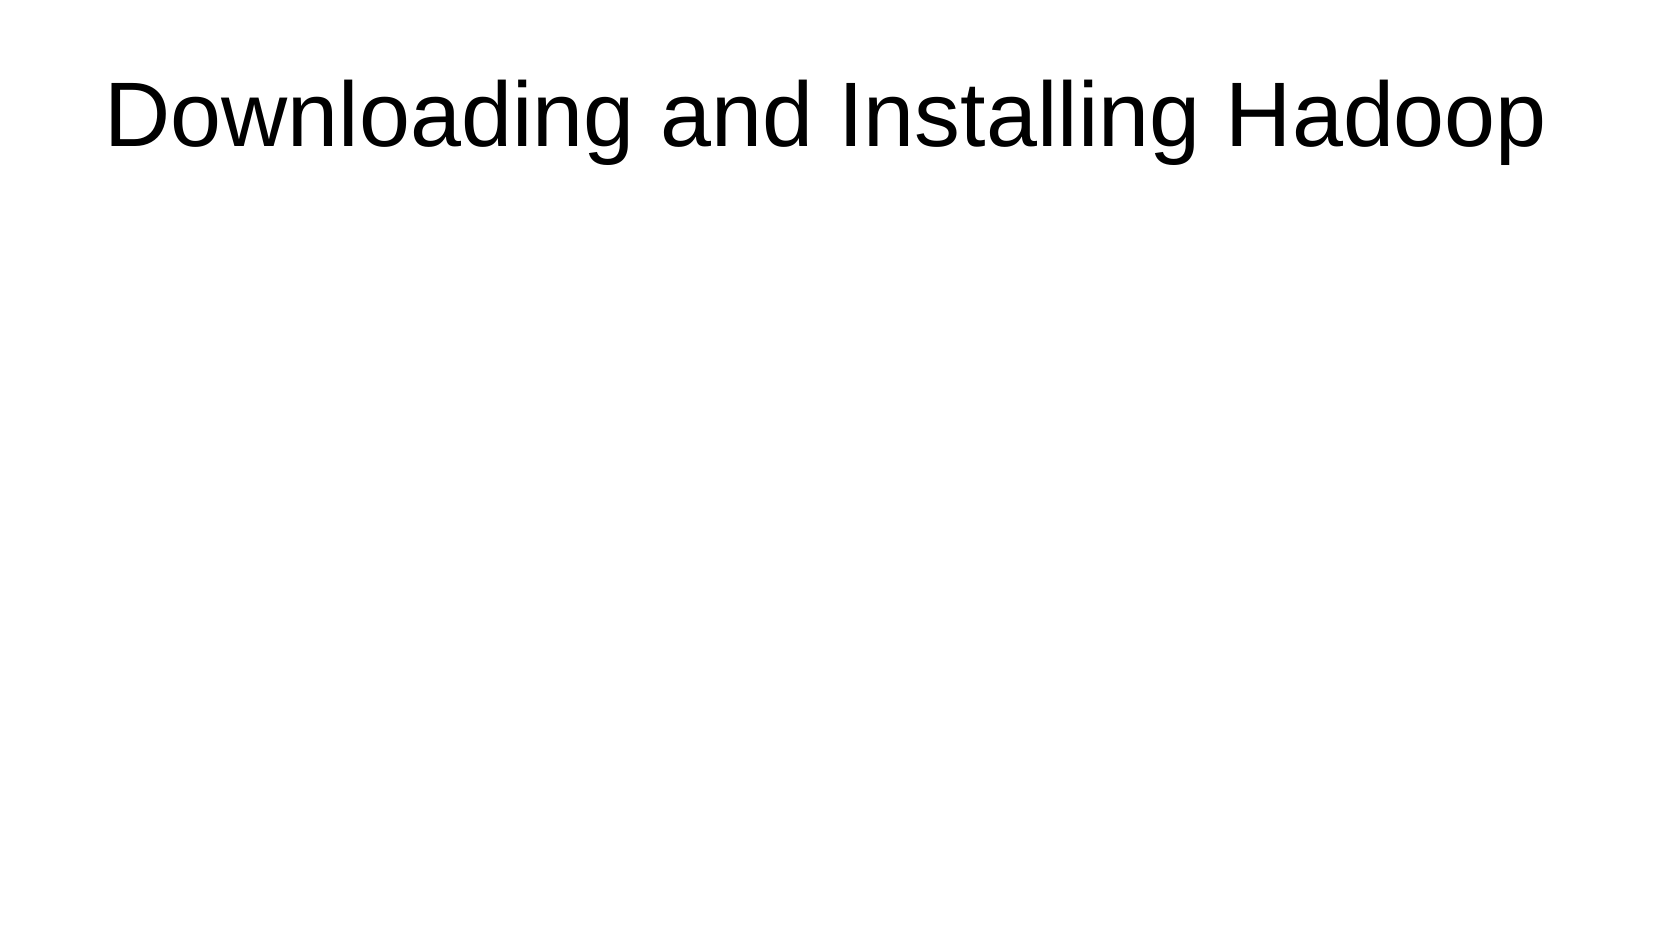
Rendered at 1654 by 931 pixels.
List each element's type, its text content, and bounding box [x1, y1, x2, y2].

title Downloading and Installing Hadoop [82, 37, 1571, 193]
